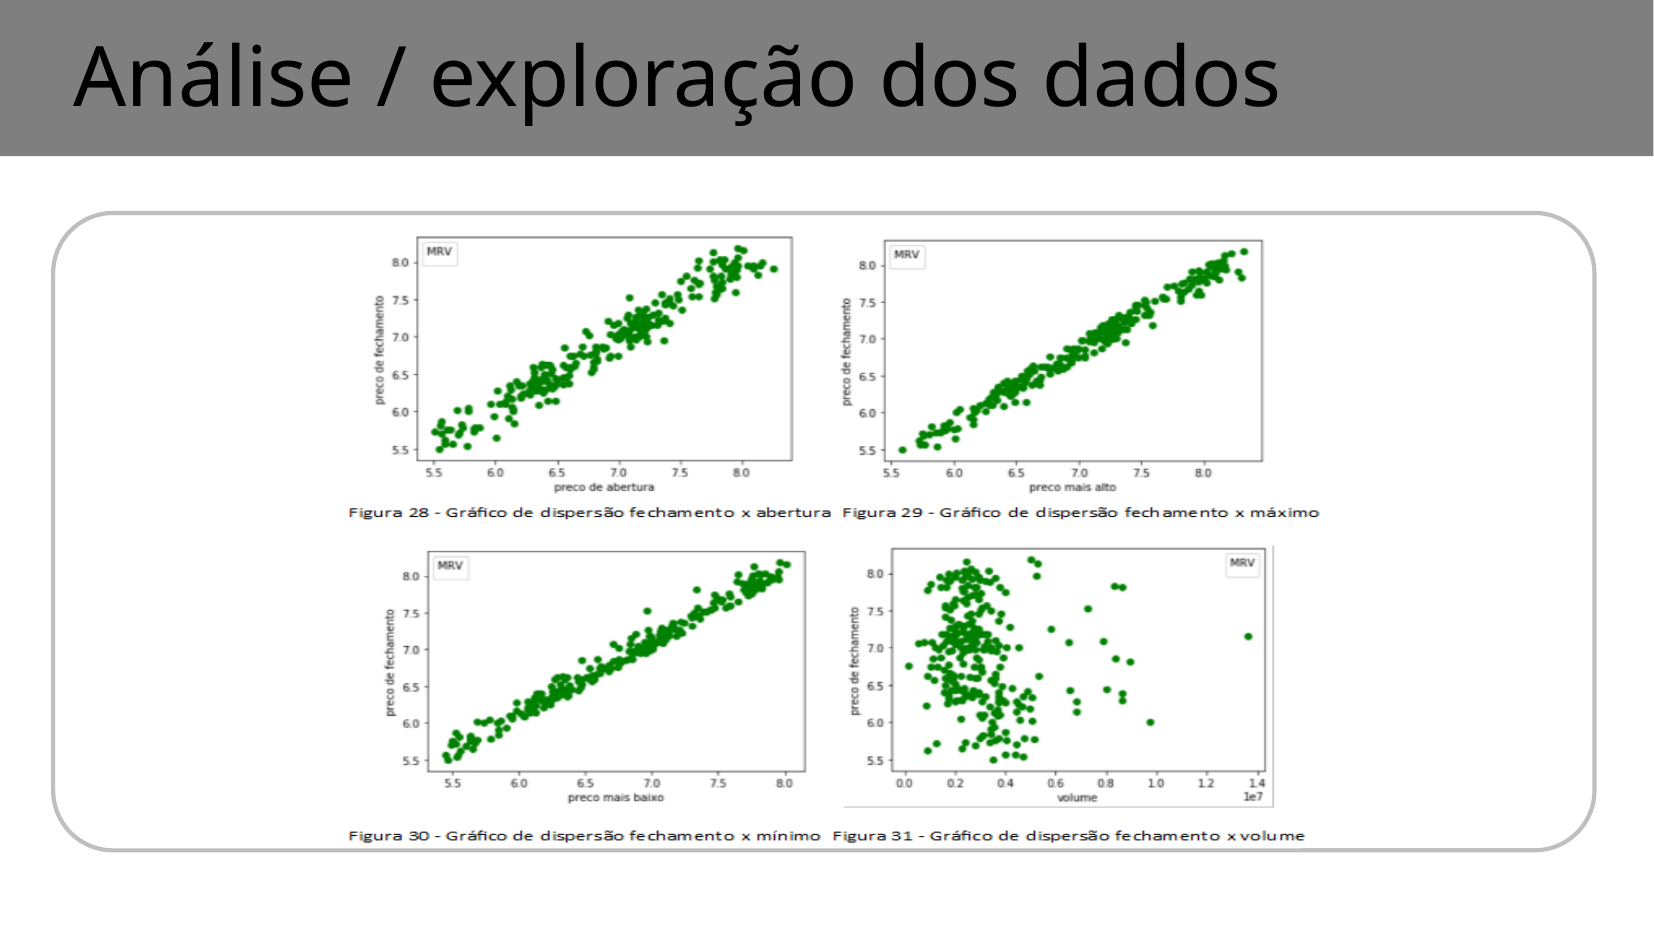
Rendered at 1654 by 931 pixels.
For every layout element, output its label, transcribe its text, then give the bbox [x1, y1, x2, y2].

text_box Análise / exploração dos dados [59, 9, 1386, 127]
picture [342, 232, 1323, 847]
text_box [0, 0, 1654, 157]
